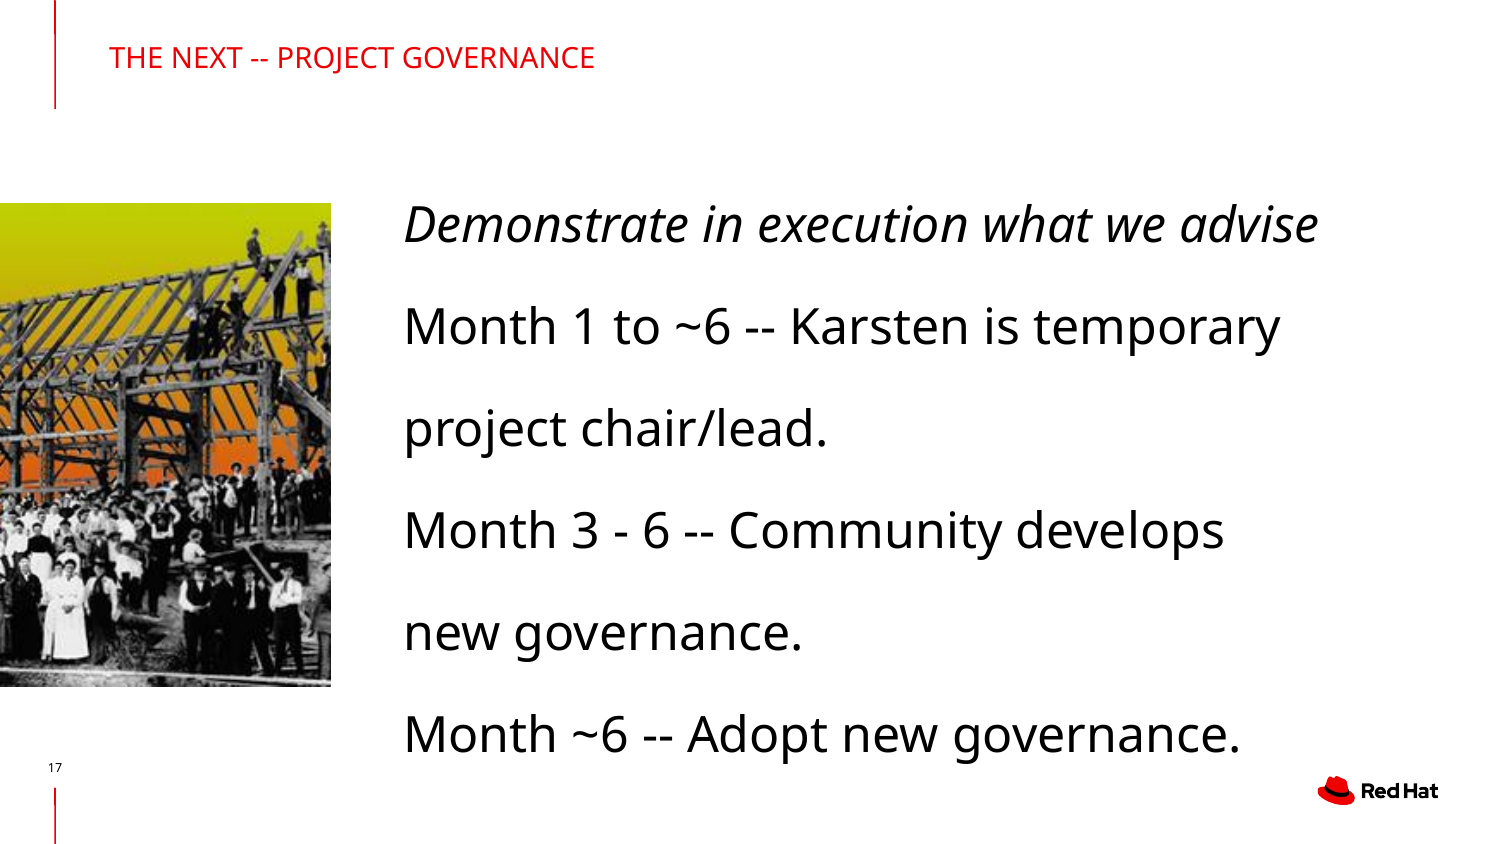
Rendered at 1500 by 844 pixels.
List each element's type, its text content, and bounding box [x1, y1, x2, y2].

picture [1317, 776, 1438, 805]
subtitle THE NEXT -- PROJECT GOVERNANCE [55, 6, 689, 108]
picture [0, 203, 331, 688]
slide_number <number> [10, 759, 101, 777]
title Demonstrate in execution what we advise Month 1 to ~6 -- Karsten is temporary project chair/lead. Month 3 - 6 -- Community develops new governance. Month ~6 -- Adopt new governance. [403, 203, 1335, 688]
